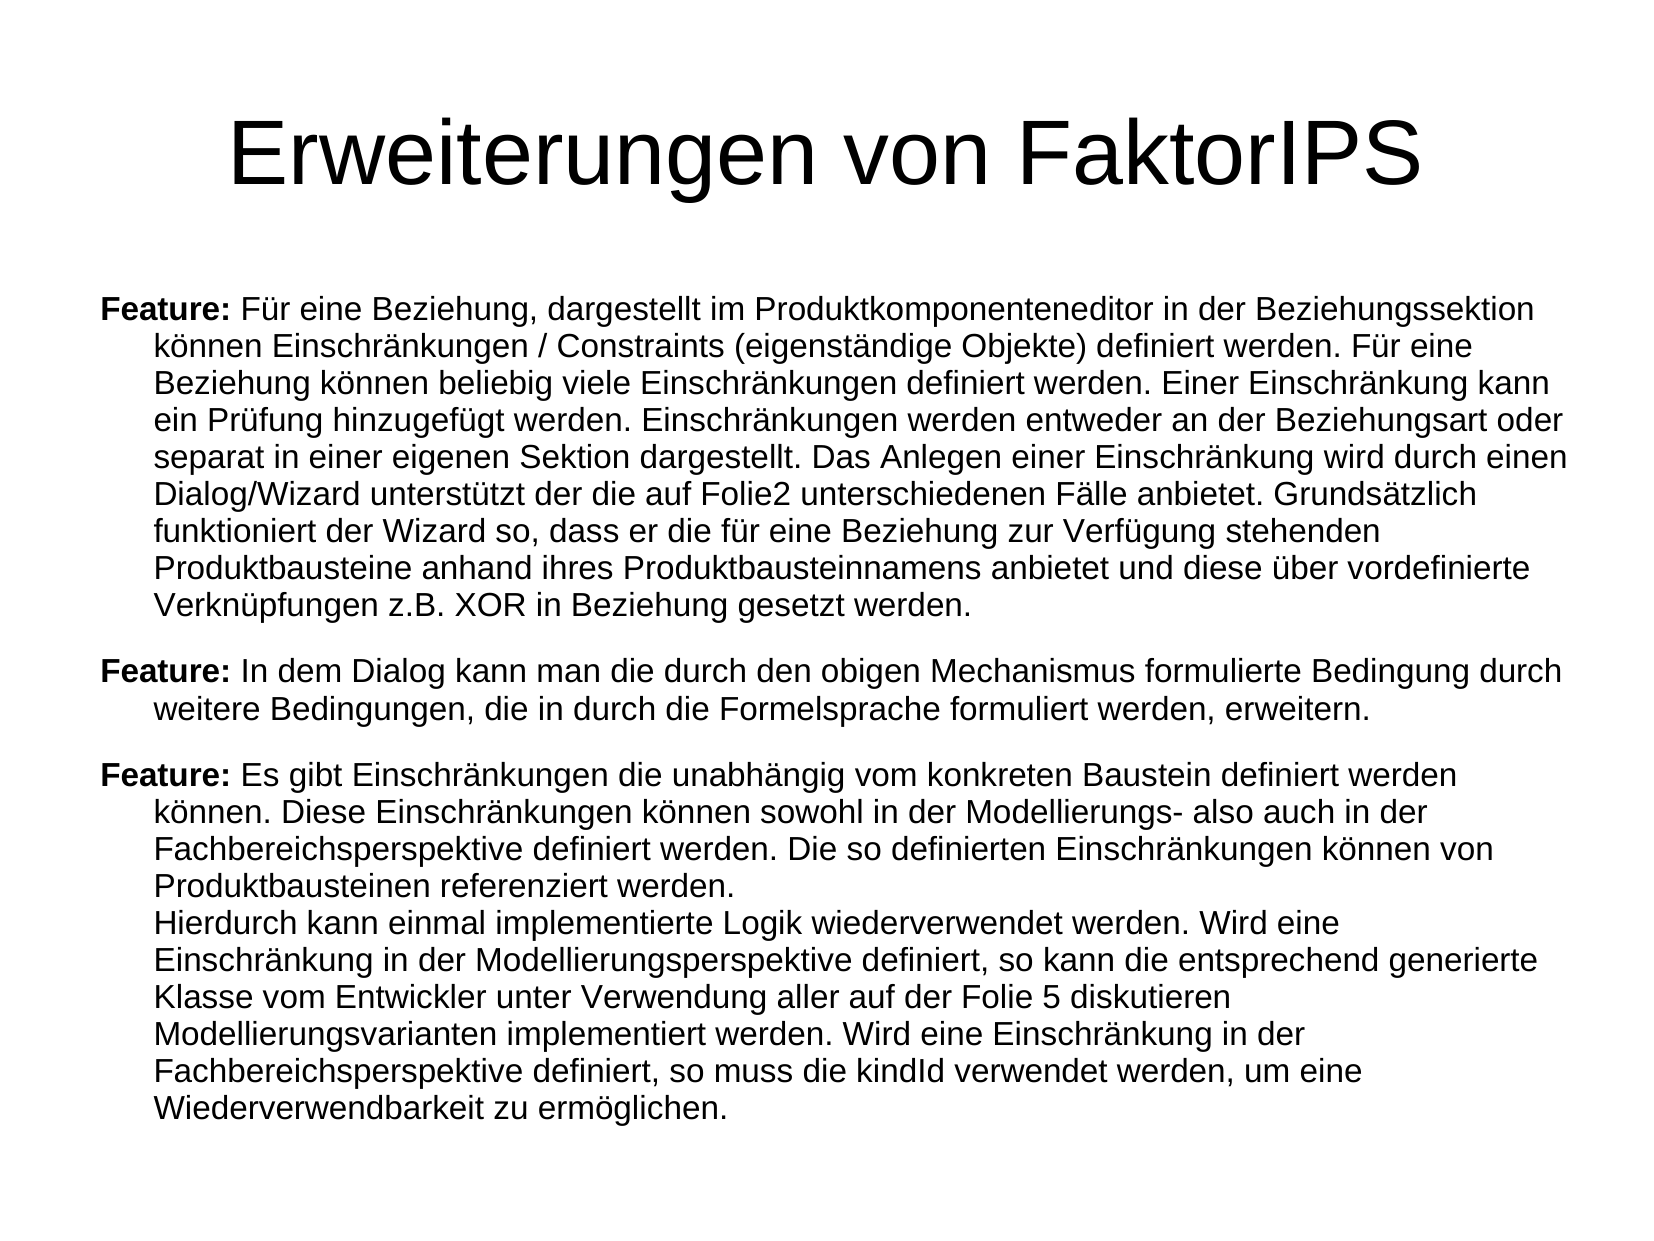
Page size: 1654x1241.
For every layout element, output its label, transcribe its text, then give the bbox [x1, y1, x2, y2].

title Erweiterungen von FaktorIPS [82, 49, 1571, 257]
list Feature: Für eine Beziehung, dargestellt im Produktkomponenteneditor in der Beziehungssektion können Einschränkungen / Constraints (eigenständige Objekte) definiert werden. Für eine Beziehung können beliebig viele Einschränkungen definiert werden. Einer Einschränkung kann ein Prüfung hinzugefügt werden. Einschränkungen werden entweder an der Beziehungsart oder separat in einer eigenen Sektion dargestellt. Das Anlegen einer Einschränkung wird durch einen Dialog/Wizard unterstützt der die auf Folie2 unterschiedenen Fälle anbietet. Grundsätzlich funktioniert der Wizard so, dass er die für eine Beziehung zur Verfügung stehenden Produktbausteine anhand ihres Produktbausteinnamens anbietet und diese über vordefinierte Verknüpfungen z.B. XOR in Beziehung gesetzt werden. Feature: In dem Dialog kann man die durch den obigen Mechanismus formulierte Bedingung durch weitere Bedingungen, die in durch die Formelsprache formuliert werden, erweitern. Feature: Es gibt Einschränkungen die unabhängig vom konkreten Baustein definiert werden können. Diese Einschränkungen können sowohl in der Modellierungs- also auch in der Fachbereichsperspektive definiert werden. Die so definierten Einschränkungen können von Produktbausteinen referenziert werden. Hierdurch kann einmal implementierte Logik wiederverwendet werden. Wird eine Einschränkung in der Modellierungsperspektive definiert, so kann die entsprechend generierte Klasse vom Entwickler unter Verwendung aller auf der Folie 5 diskutieren Modellierungsvarianten implementiert werden. Wird eine Einschränkung in der Fachbereichsperspektive definiert, so muss die kindId verwendet werden, um eine Wiederverwendbarkeit zu ermöglichen. [82, 290, 1571, 1135]
